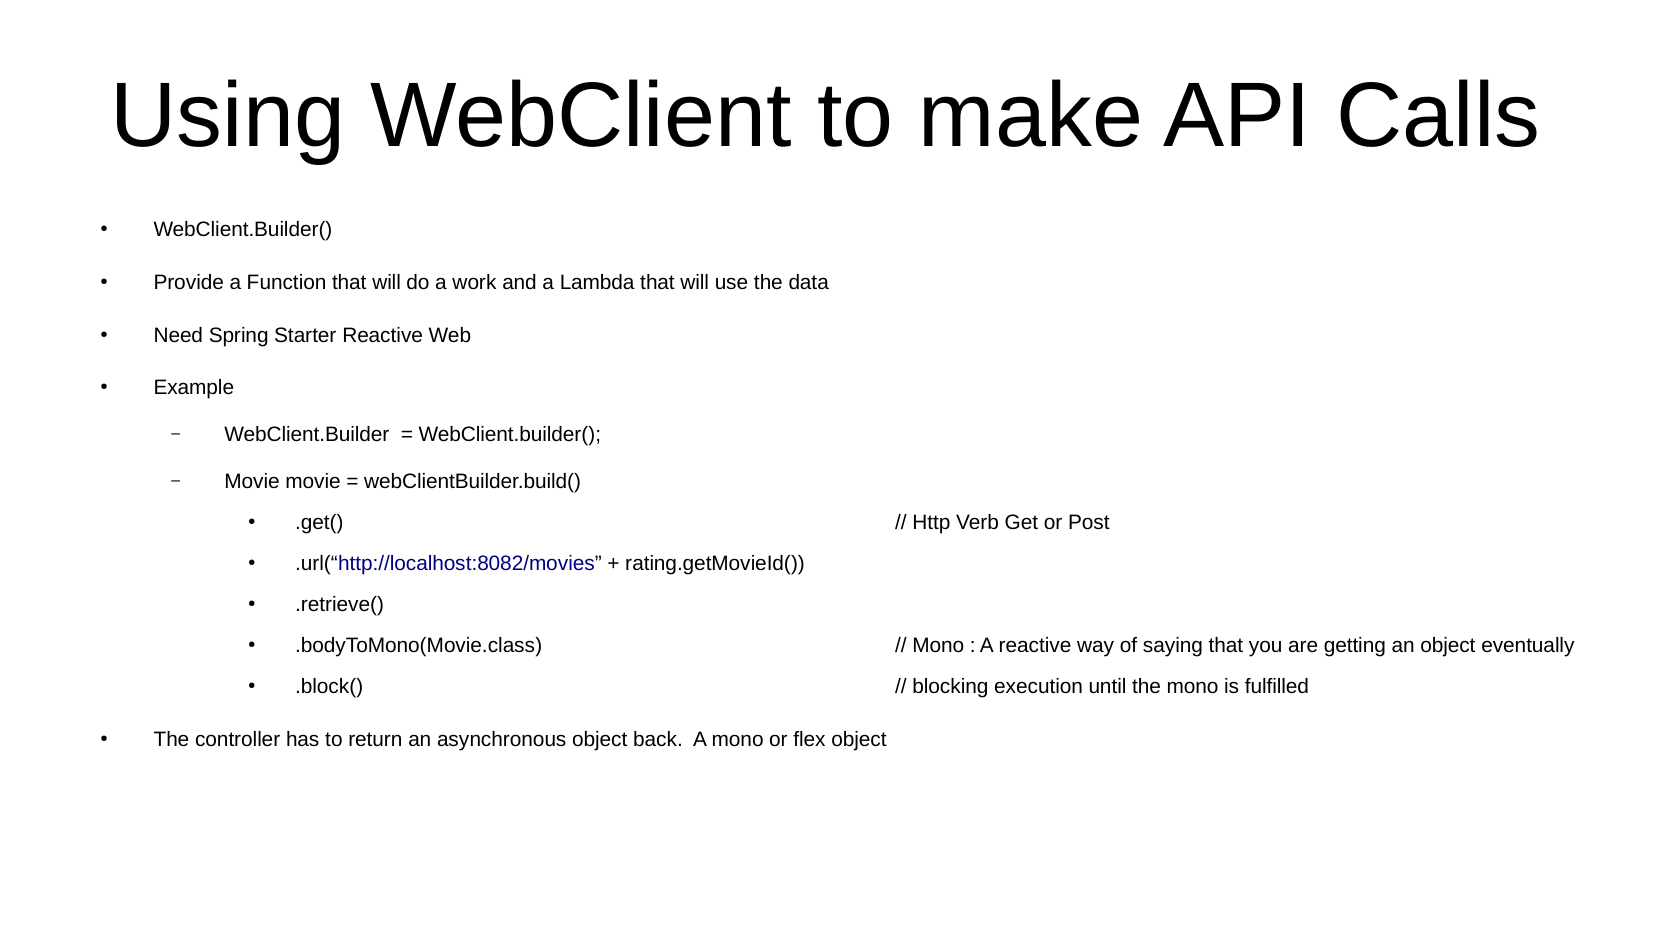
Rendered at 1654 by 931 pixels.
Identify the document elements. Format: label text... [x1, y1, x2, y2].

title Using WebClient to make API Calls [82, 37, 1571, 193]
list WebClient.Builder() Provide a Function that will do a work and a Lambda that will use the data Need Spring Starter Reactive Web Example WebClient.Builder = WebClient.builder(); Movie movie = webClientBuilder.build() .get() // Http Verb Get or Post .url(“http://localhost:8082/movies” + rating.getMovieId()) .retrieve() .bodyToMono(Movie.class) // Mono : A reactive way of saying that you are getting an object eventually .block() // blocking execution until the mono is fulfilled The controller has to return an asynchronous object back. A mono or flex object [82, 217, 1606, 931]
